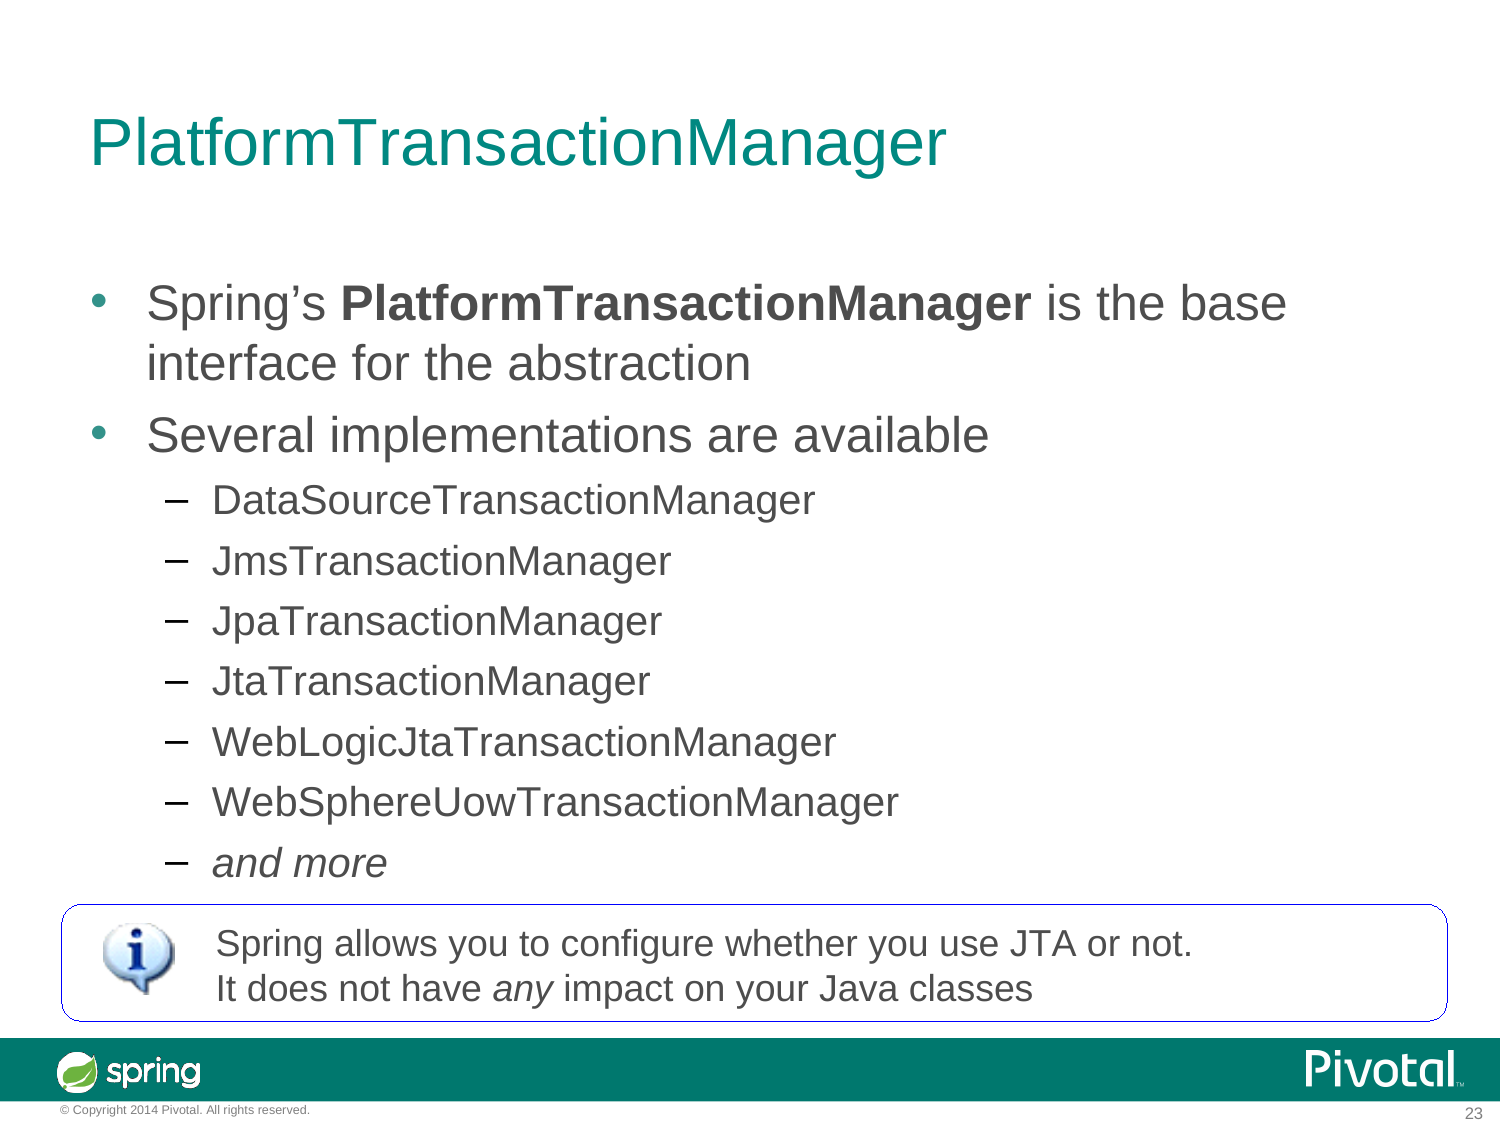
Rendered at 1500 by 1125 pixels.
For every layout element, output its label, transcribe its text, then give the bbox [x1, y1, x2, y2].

list Spring’s PlatformTransactionManager is the base interface for the abstraction Several implementations are available DataSourceTransactionManager JmsTransactionManager JpaTransactionManager JtaTransactionManager WebLogicJtaTransactionManager WebSphereUowTransactionManager and more [75, 262, 1426, 905]
picture [32, 1041, 210, 1103]
title PlatformTransactionManager [75, 45, 1426, 233]
picture [1306, 1050, 1464, 1087]
picture [103, 923, 175, 995]
text_box [61, 904, 1448, 1022]
text_box Spring allows you to configure whether you use JTA or not. It does not have any impact on your Java classes [200, 911, 1431, 1017]
